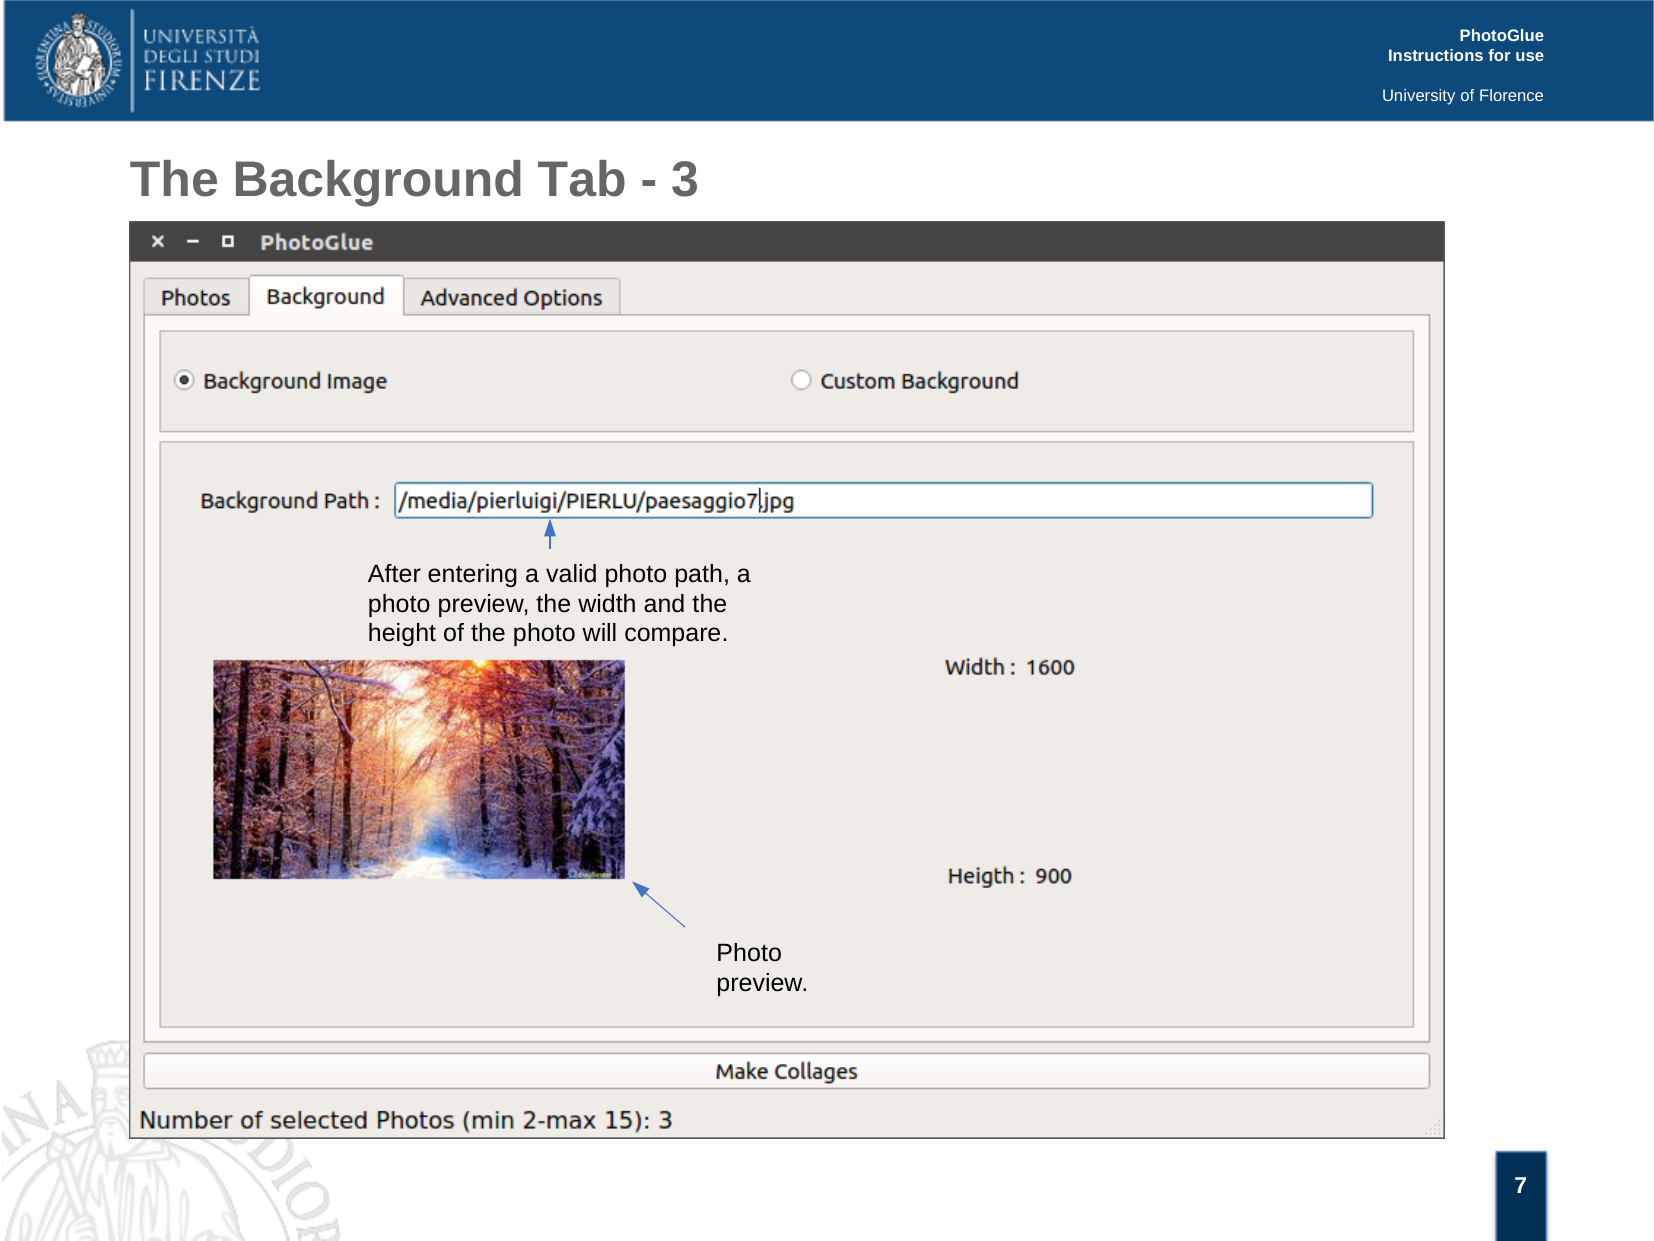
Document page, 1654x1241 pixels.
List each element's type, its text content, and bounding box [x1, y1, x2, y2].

text_box The Background Tab - 3 [129, 101, 993, 221]
text_box PhotoGlue Instructions for use University of Florence [685, 24, 1548, 102]
text_box 7 [1505, 1160, 1536, 1208]
picture [2, 0, 1654, 1241]
text_box After entering a valid photo path, a photo preview, the width and the height of the photo will compare. [352, 549, 795, 656]
text_box Photo preview. [701, 928, 896, 1004]
